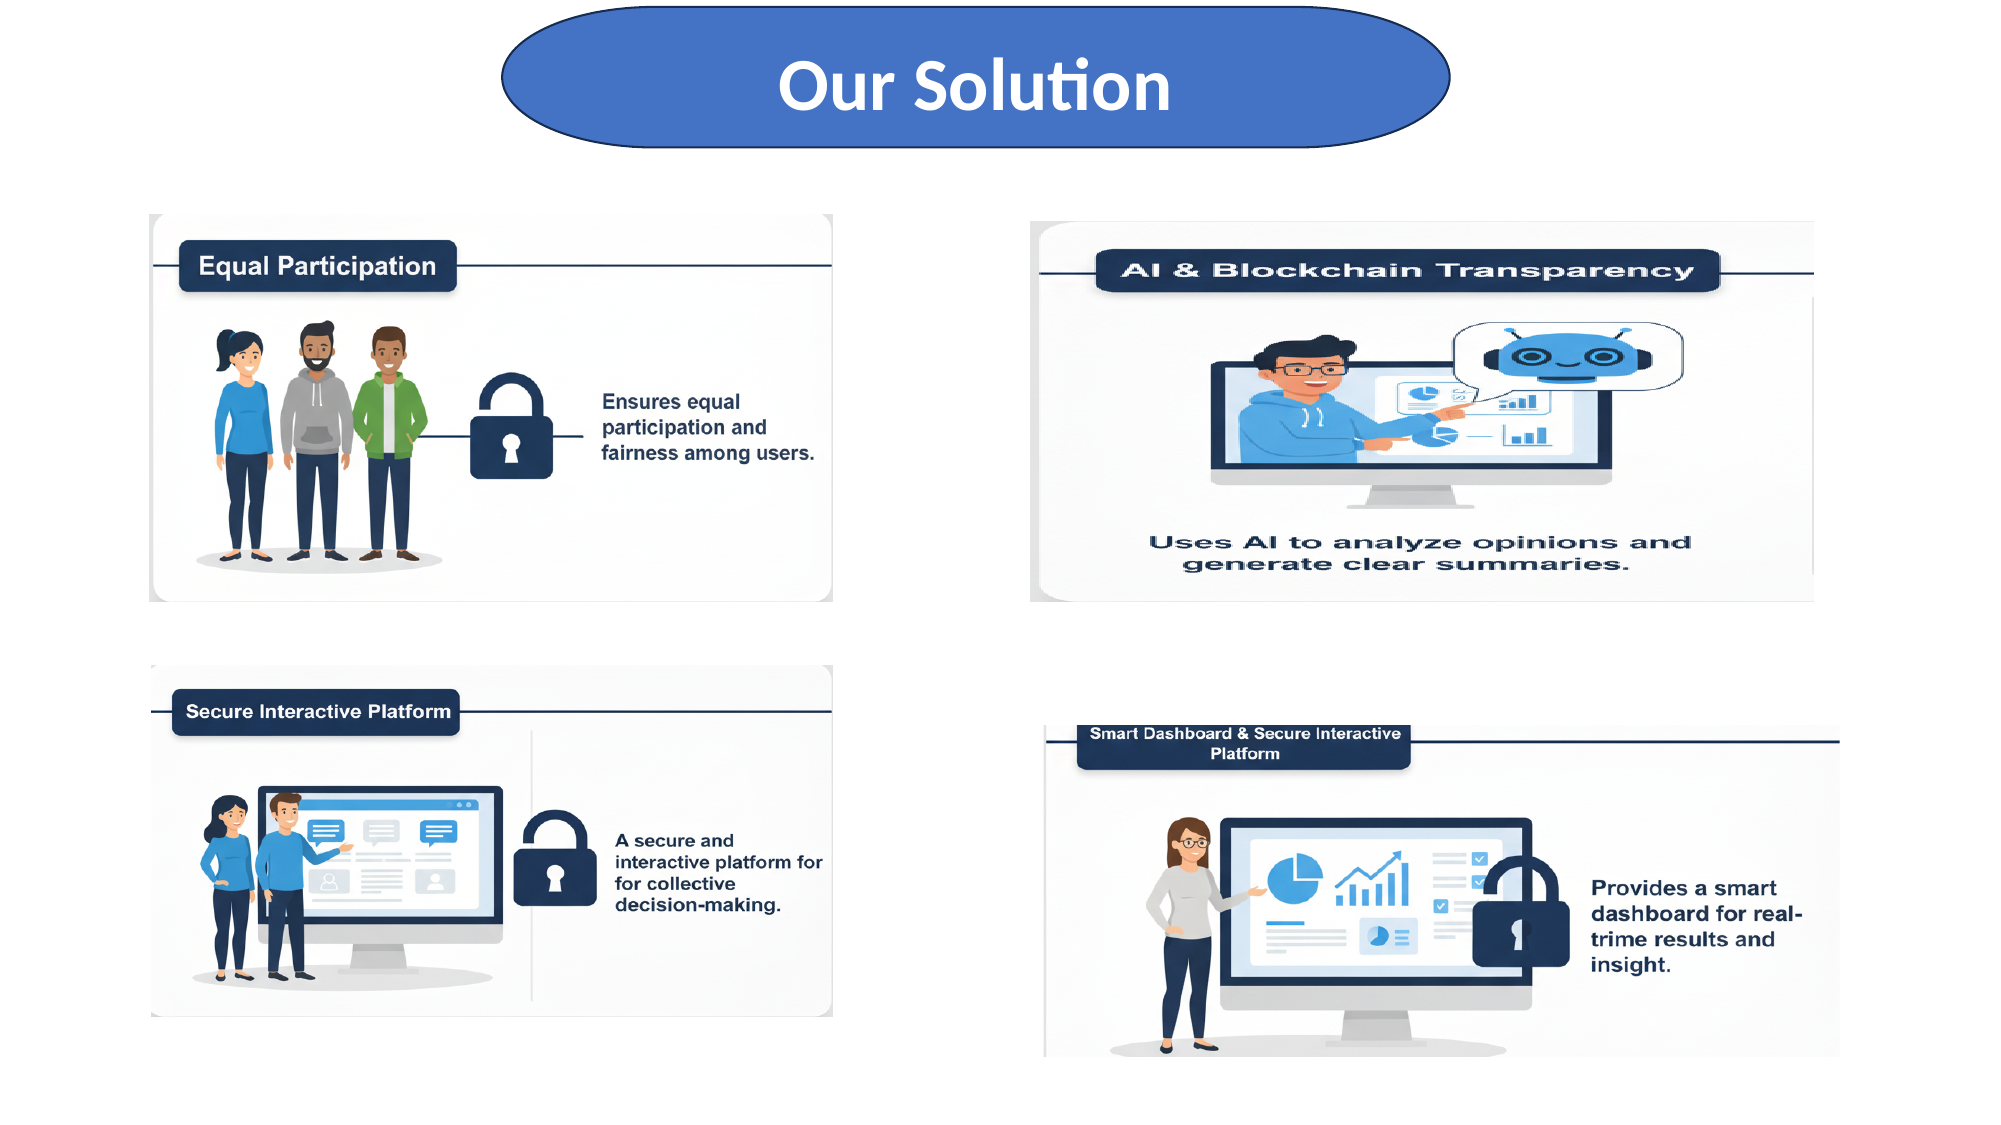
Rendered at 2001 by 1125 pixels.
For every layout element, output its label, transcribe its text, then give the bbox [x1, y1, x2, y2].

picture [151, 666, 833, 1018]
picture [1043, 725, 1840, 1057]
picture [1030, 221, 1814, 602]
picture [149, 214, 833, 602]
text_box Our Solution [502, 6, 1450, 148]
